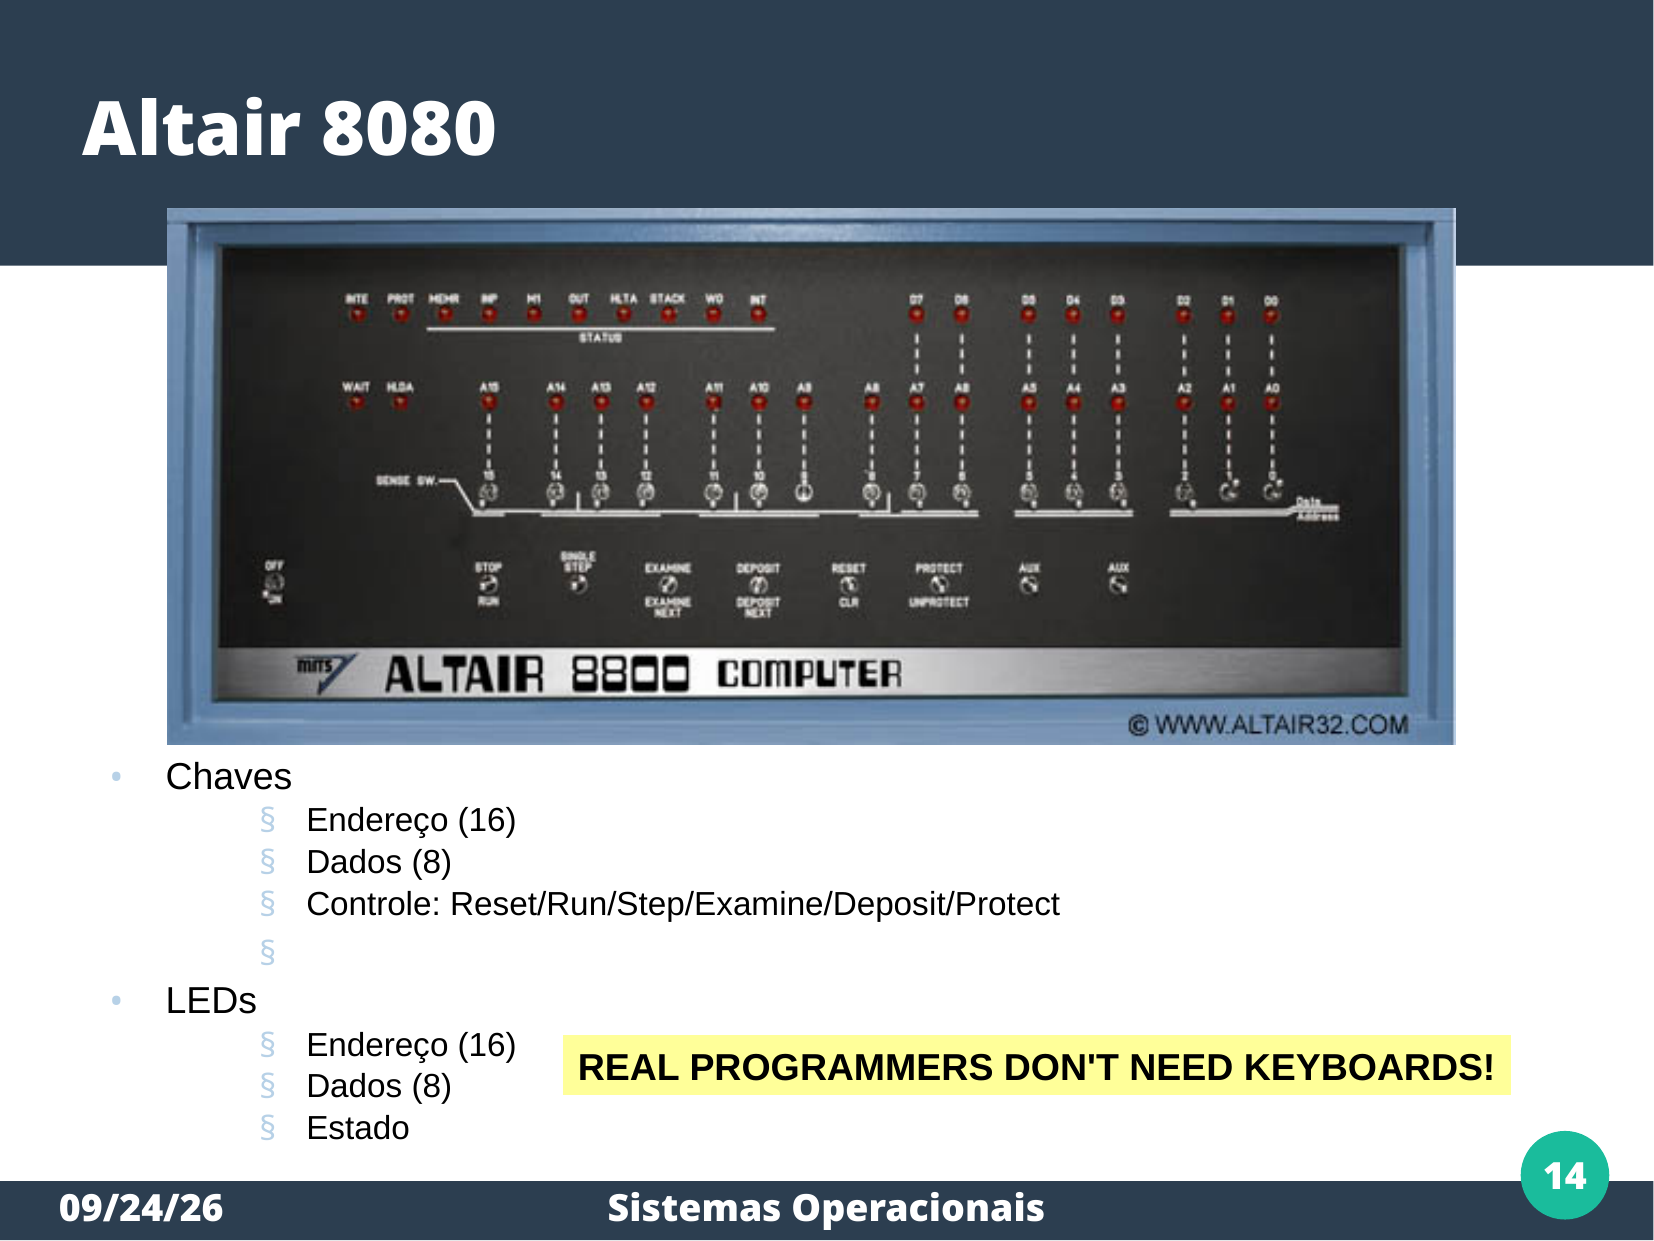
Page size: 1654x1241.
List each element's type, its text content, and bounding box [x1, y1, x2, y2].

picture [167, 208, 1456, 745]
list Chaves Endereço (16) Dados (8) Controle: Reset/Run/Step/Examine/Deposit/Protect LEDs Endereço (16) Dados (8) Estado [94, 751, 1560, 1216]
text_box REAL PROGRAMMERS DON'T NEED KEYBOARDS! [563, 1035, 1511, 1095]
title Altair 8080 [82, 49, 1571, 204]
